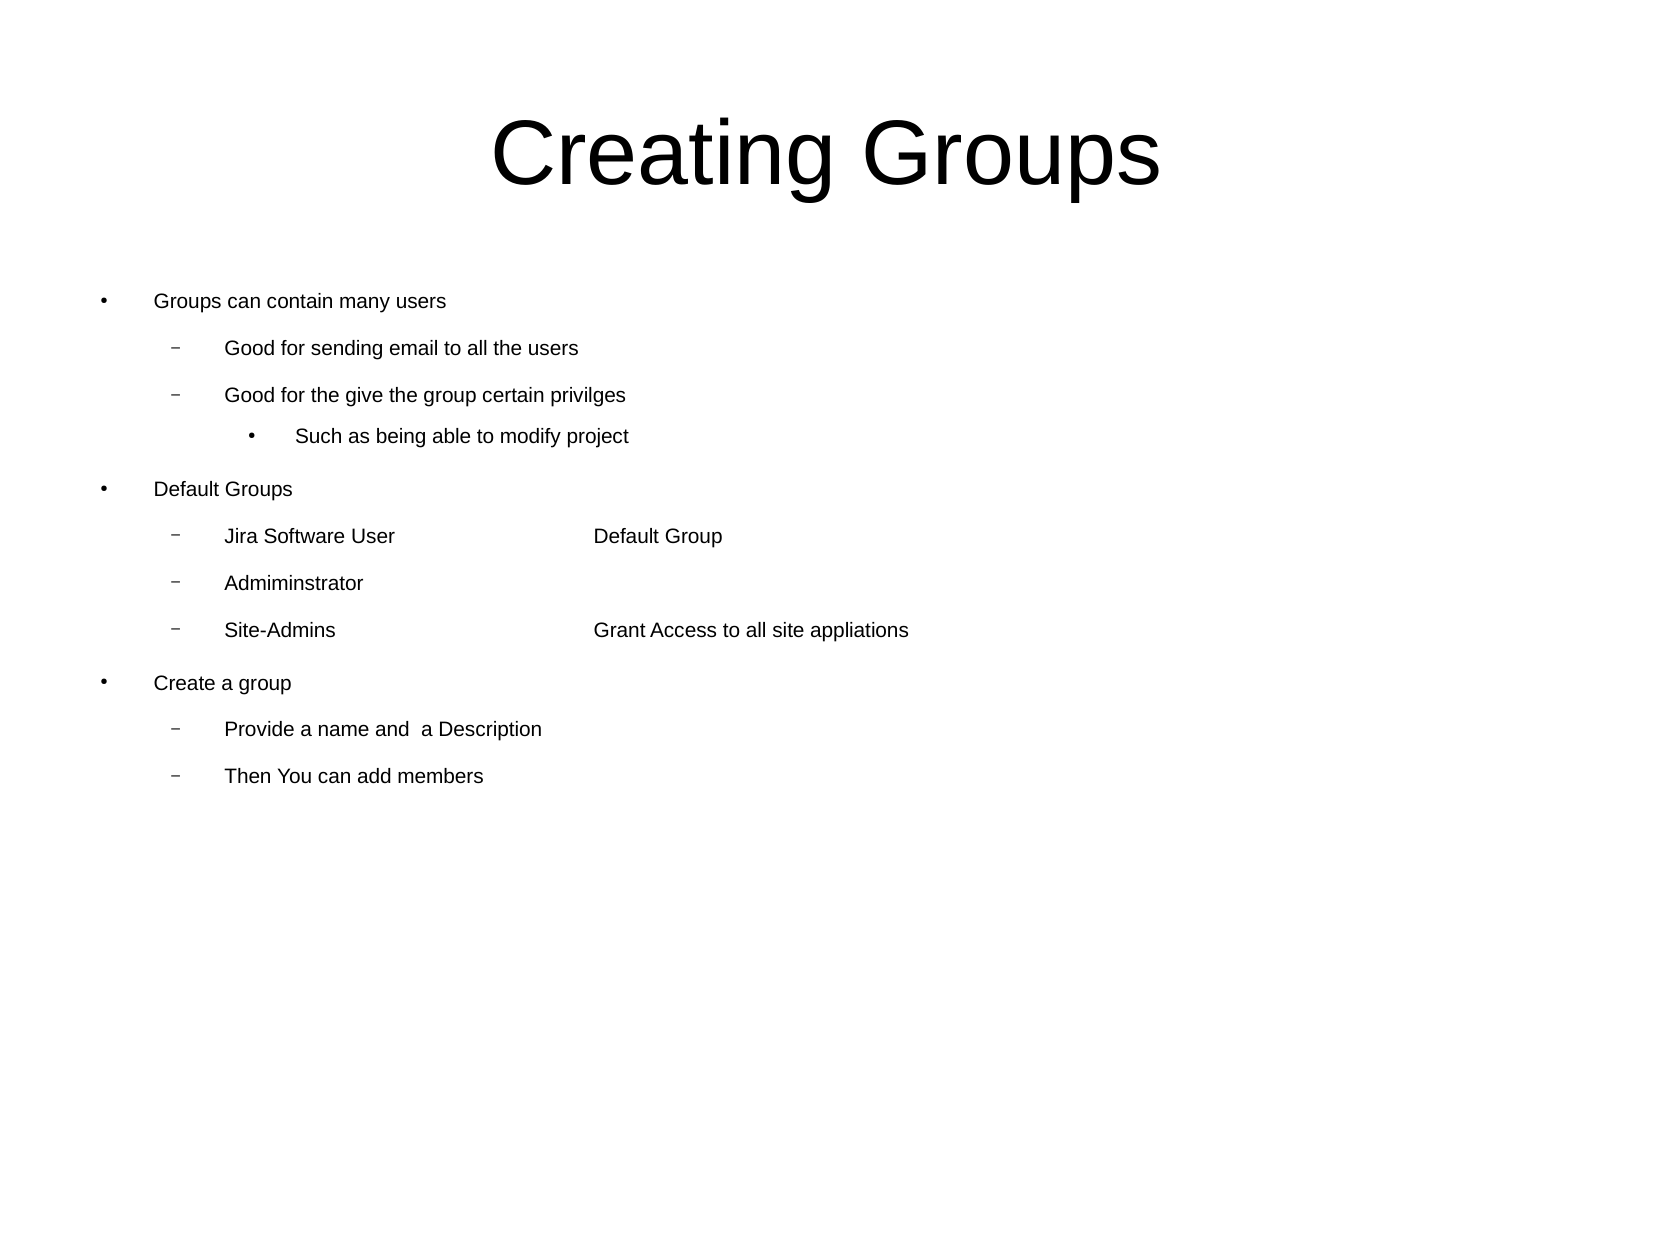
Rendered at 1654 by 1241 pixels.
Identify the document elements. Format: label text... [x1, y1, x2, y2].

title Creating Groups [82, 49, 1571, 257]
list Groups can contain many users Good for sending email to all the users Good for the give the group certain privilges Such as being able to modify project Default Groups Jira Software User Default Group Admiminstrator Site-Admins Grant Access to all site appliations Create a group Provide a name and a Description Then You can add members [82, 290, 1571, 1205]
